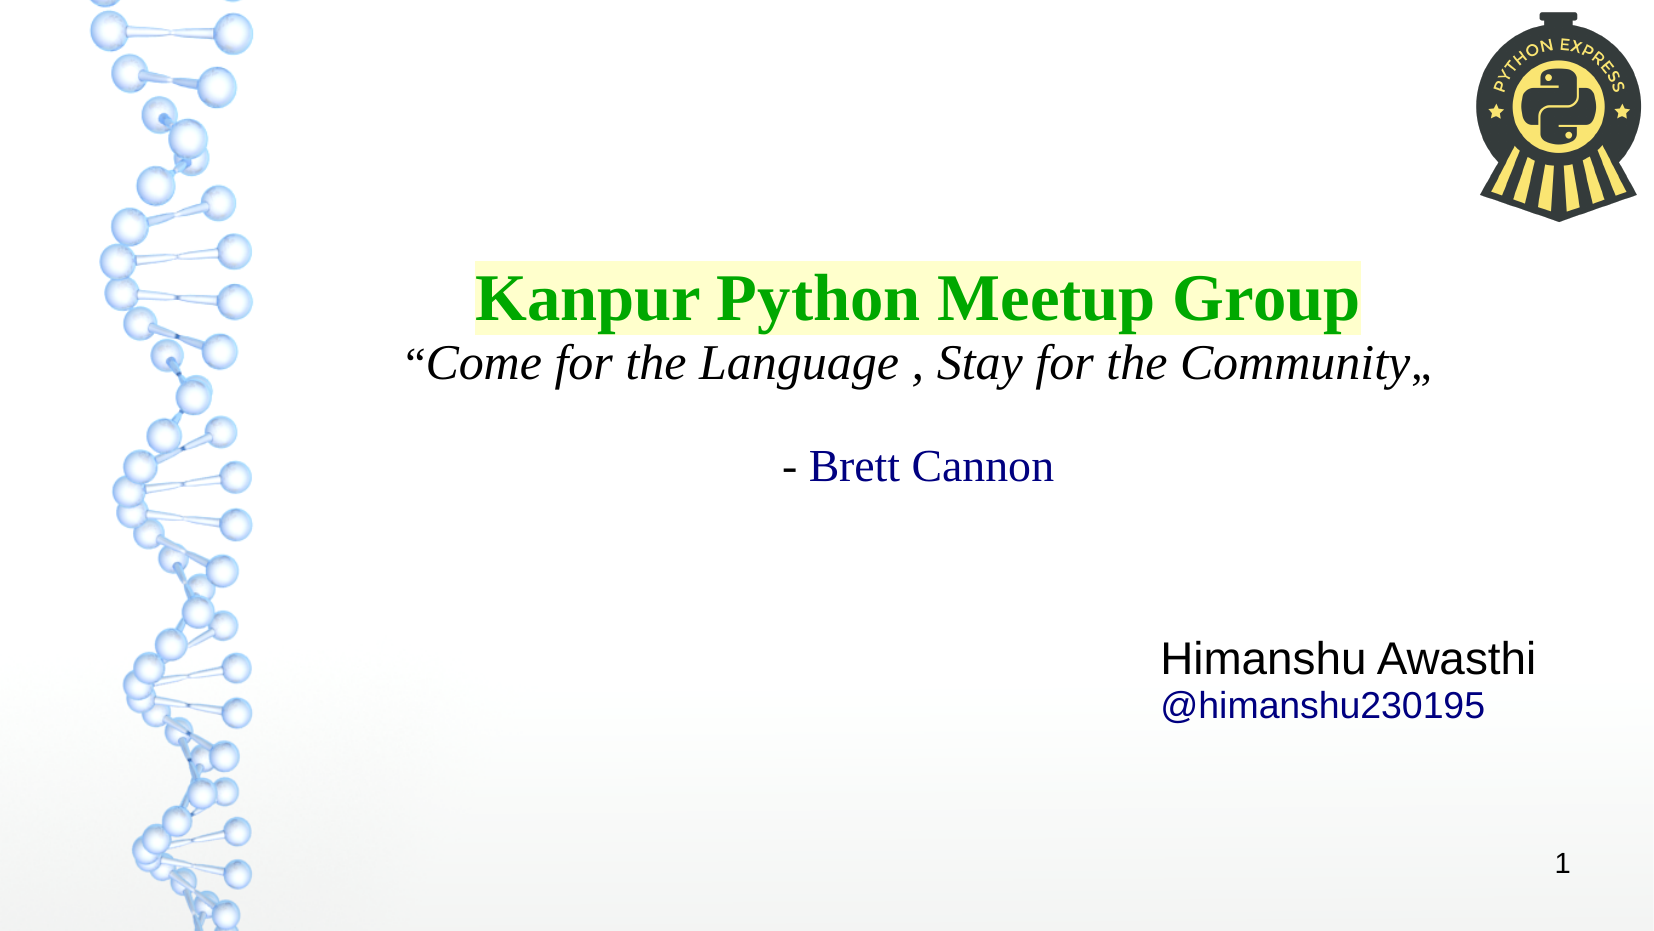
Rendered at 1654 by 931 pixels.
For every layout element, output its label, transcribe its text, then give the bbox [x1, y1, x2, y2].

picture [0, 0, 1654, 931]
text_box Himanshu Awasthi @himanshu230195 [1145, 625, 1642, 734]
subtitle Kanpur Python Meetup Group “Come for the Language , Stay for the Community„ - Brett Cannon [253, 106, 1583, 646]
